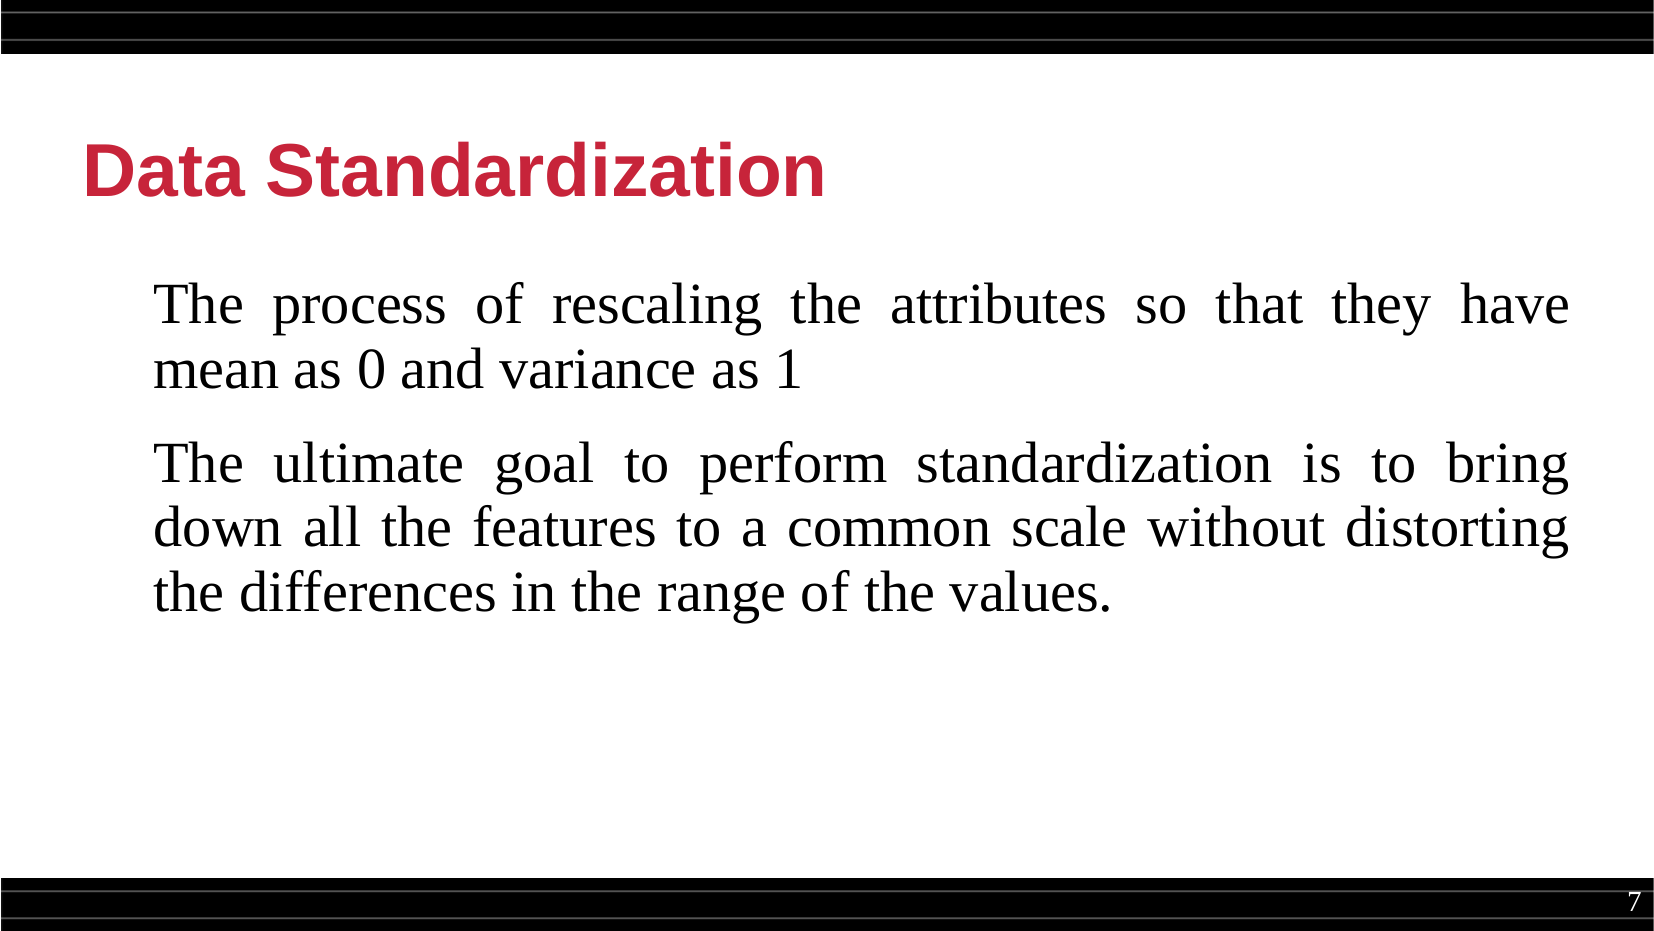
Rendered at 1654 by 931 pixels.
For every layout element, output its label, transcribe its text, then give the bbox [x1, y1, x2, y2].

title Data Standardization [82, 92, 1571, 249]
list The process of rescaling the attributes so that they have mean as 0 and variance as 1 The ultimate goal to perform standardization is to bring down all the features to a common scale without distorting the differences in the range of the values. [82, 271, 1571, 758]
picture [1, 878, 1654, 931]
picture [1, 0, 1654, 54]
